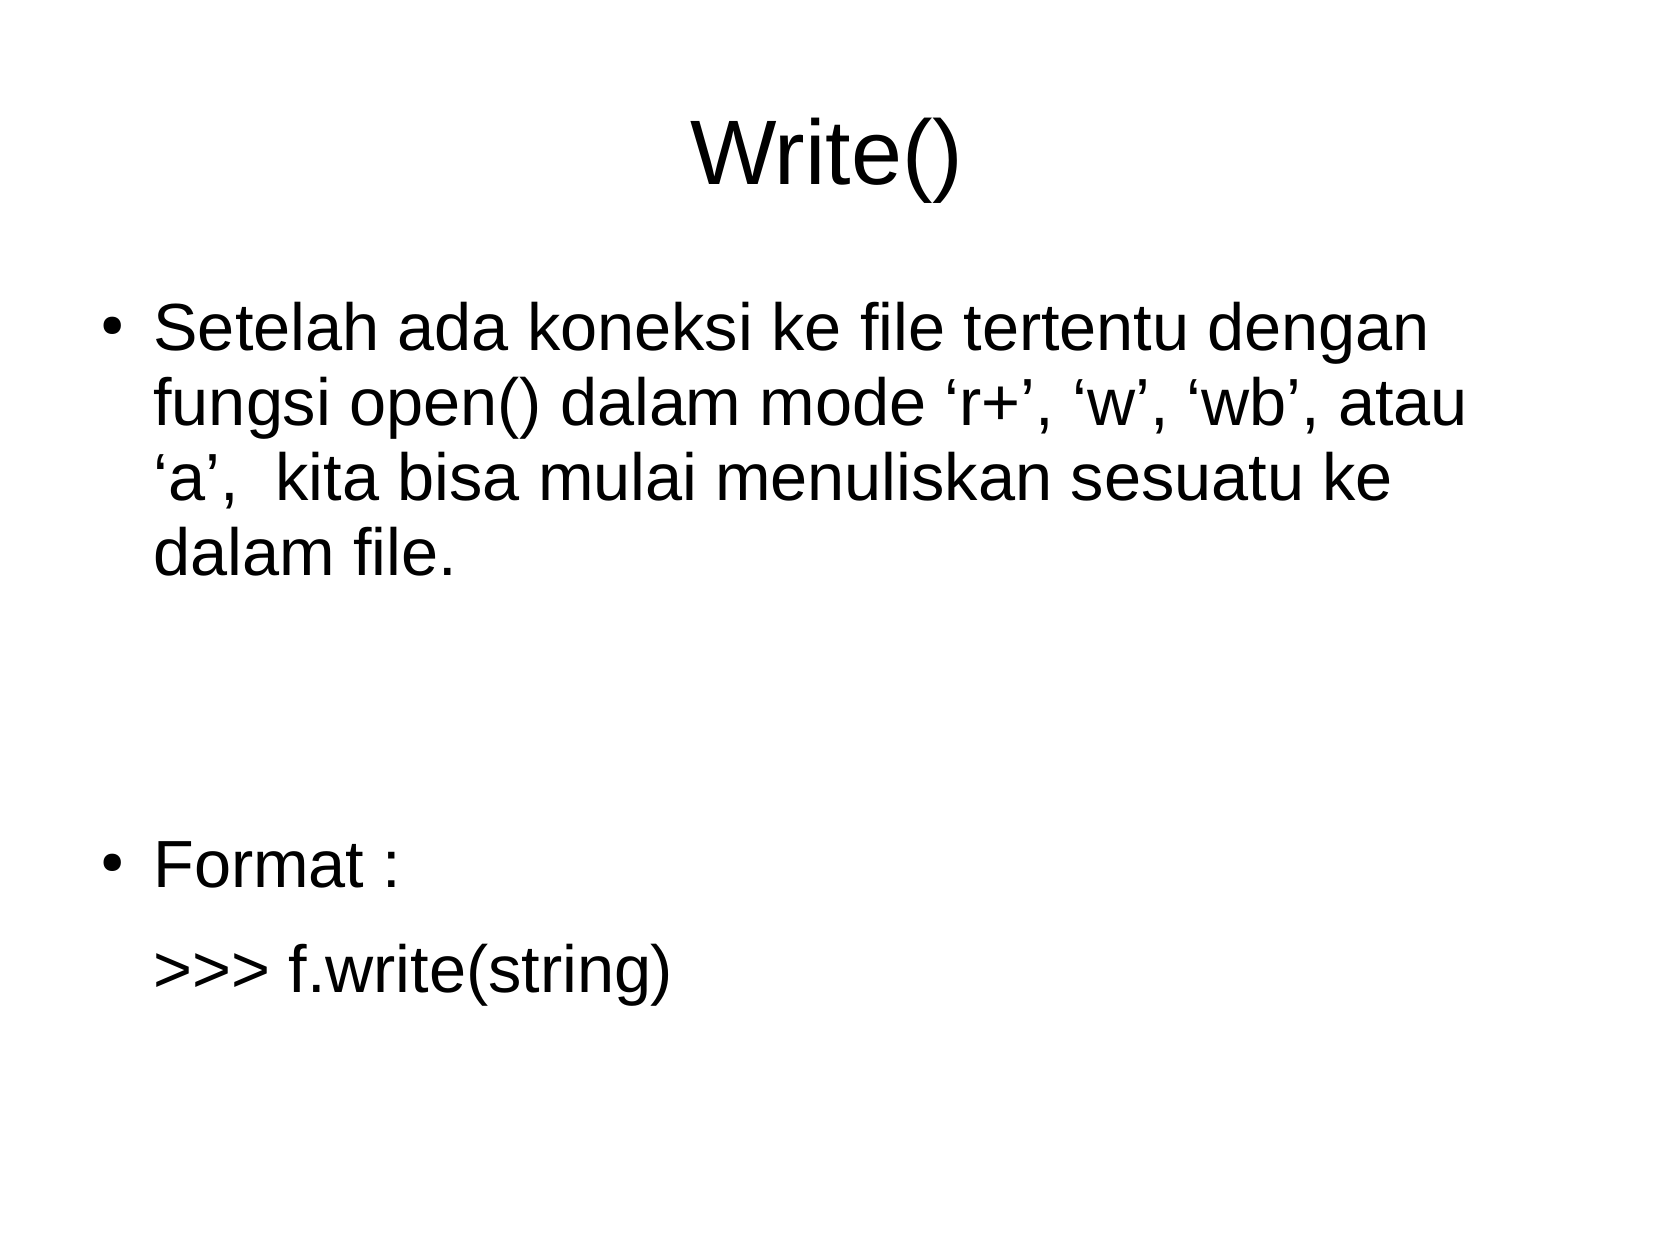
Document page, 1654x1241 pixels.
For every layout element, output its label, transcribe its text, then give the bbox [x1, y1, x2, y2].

title Write() [82, 49, 1571, 257]
list Setelah ada koneksi ke file tertentu dengan fungsi open() dalam mode ‘r+’, ‘w’, ‘wb’, atau ‘a’, kita bisa mulai menuliskan sesuatu ke dalam file. Format : >>> f.write(string) [82, 290, 1571, 1010]
